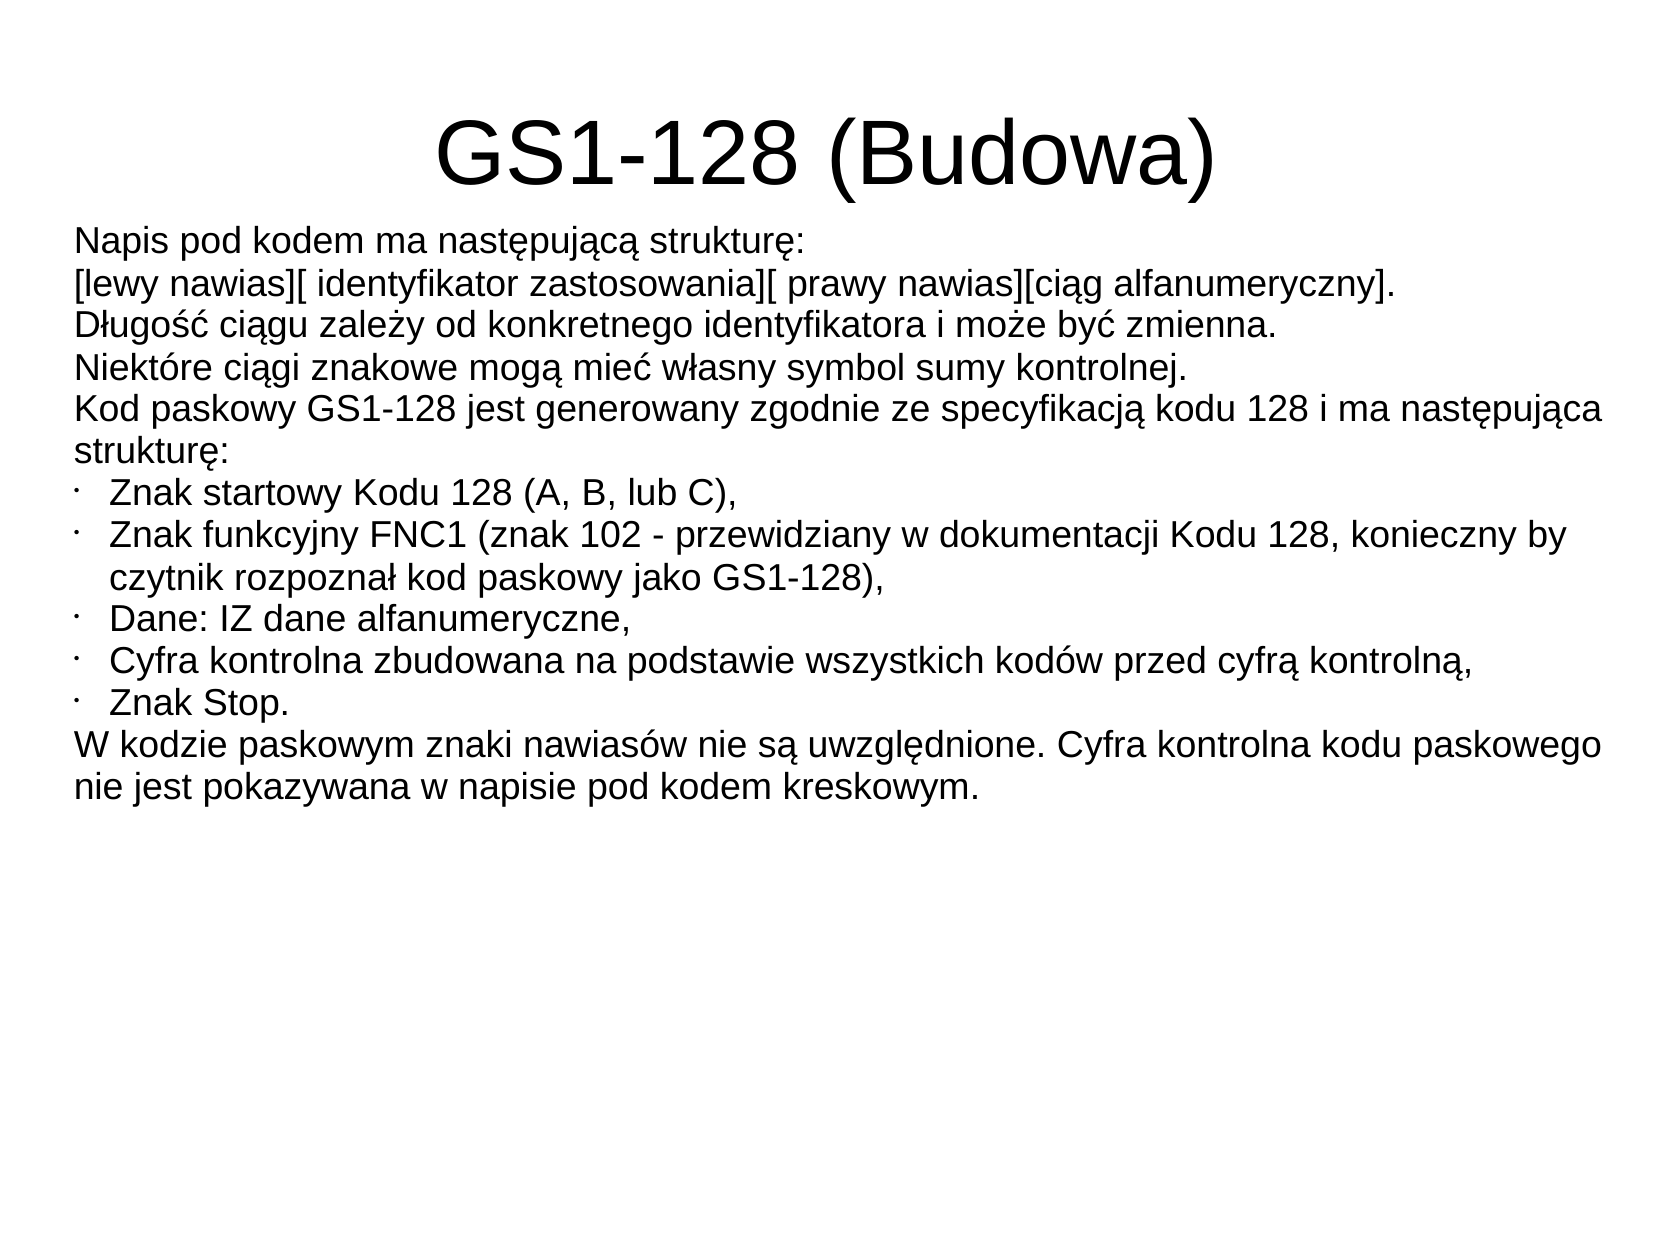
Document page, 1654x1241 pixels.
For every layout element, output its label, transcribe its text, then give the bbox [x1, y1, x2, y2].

text_box Napis pod kodem ma następującą strukturę: [lewy nawias][ identyfikator zastosowania][ prawy nawias][ciąg alfanumeryczny]. Długość ciągu zależy od konkretnego identyfikatora i może być zmienna. Niektóre ciągi znakowe mogą mieć własny symbol sumy kontrolnej. Kod paskowy GS1-128 jest generowany zgodnie ze specyfikacją kodu 128 i ma następująca strukturę: Znak startowy Kodu 128 (A, B, lub C), Znak funkcyjny FNC1 (znak 102 - przewidziany w dokumentacji Kodu 128, konieczny by czytnik rozpoznał kod paskowy jako GS1-128), Dane: IZ dane alfanumeryczne, Cyfra kontrolna zbudowana na podstawie wszystkich kodów przed cyfrą kontrolną, Znak Stop. W kodzie paskowym znaki nawiasów nie są uwzględnione. Cyfra kontrolna kodu paskowego nie jest pokazywana w napisie pod kodem kreskowym. [59, 212, 1619, 1111]
title GS1-128 (Budowa) [82, 49, 1571, 212]
